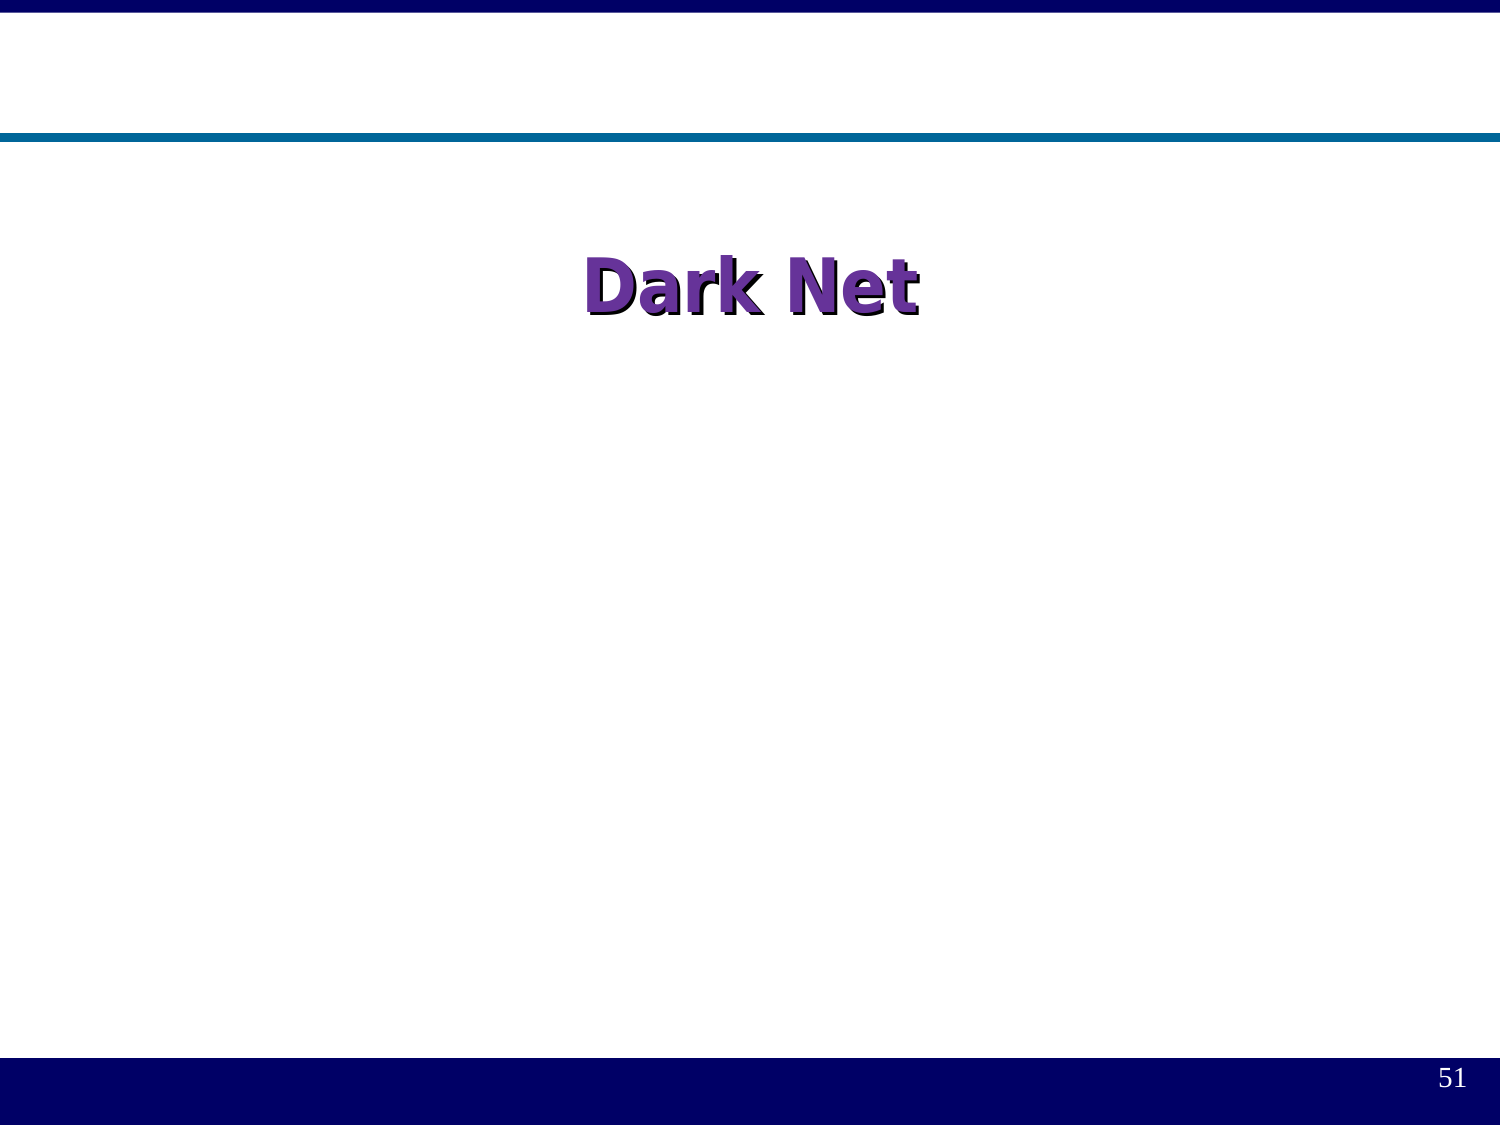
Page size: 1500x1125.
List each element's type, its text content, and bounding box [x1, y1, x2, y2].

subtitle Dark Net [30, 0, 1471, 580]
